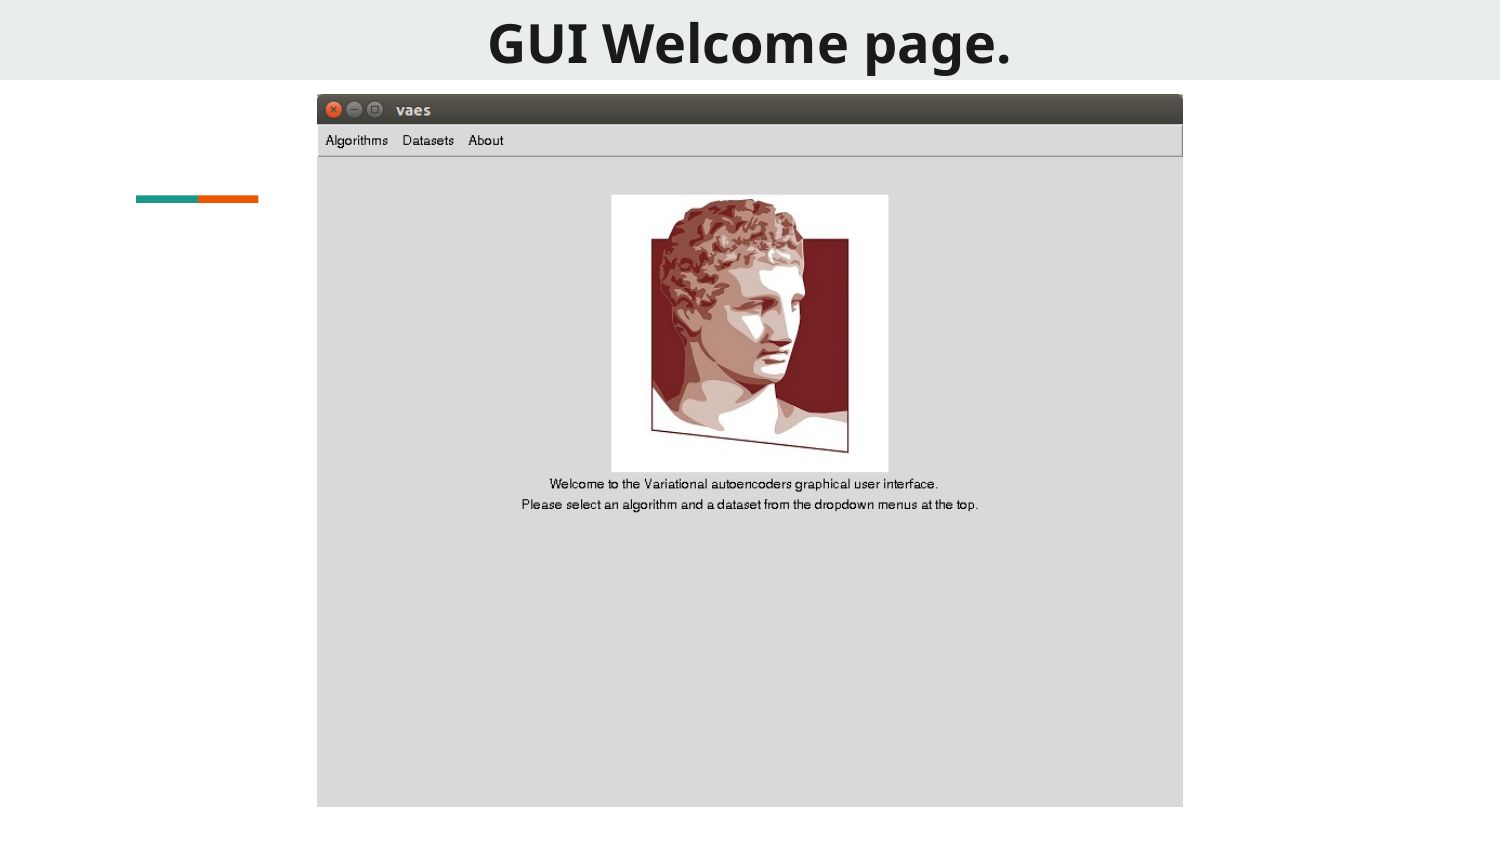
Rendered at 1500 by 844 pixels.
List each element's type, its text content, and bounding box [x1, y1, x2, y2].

picture [317, 94, 1183, 807]
title GUI Welcome page. [119, 0, 1381, 82]
